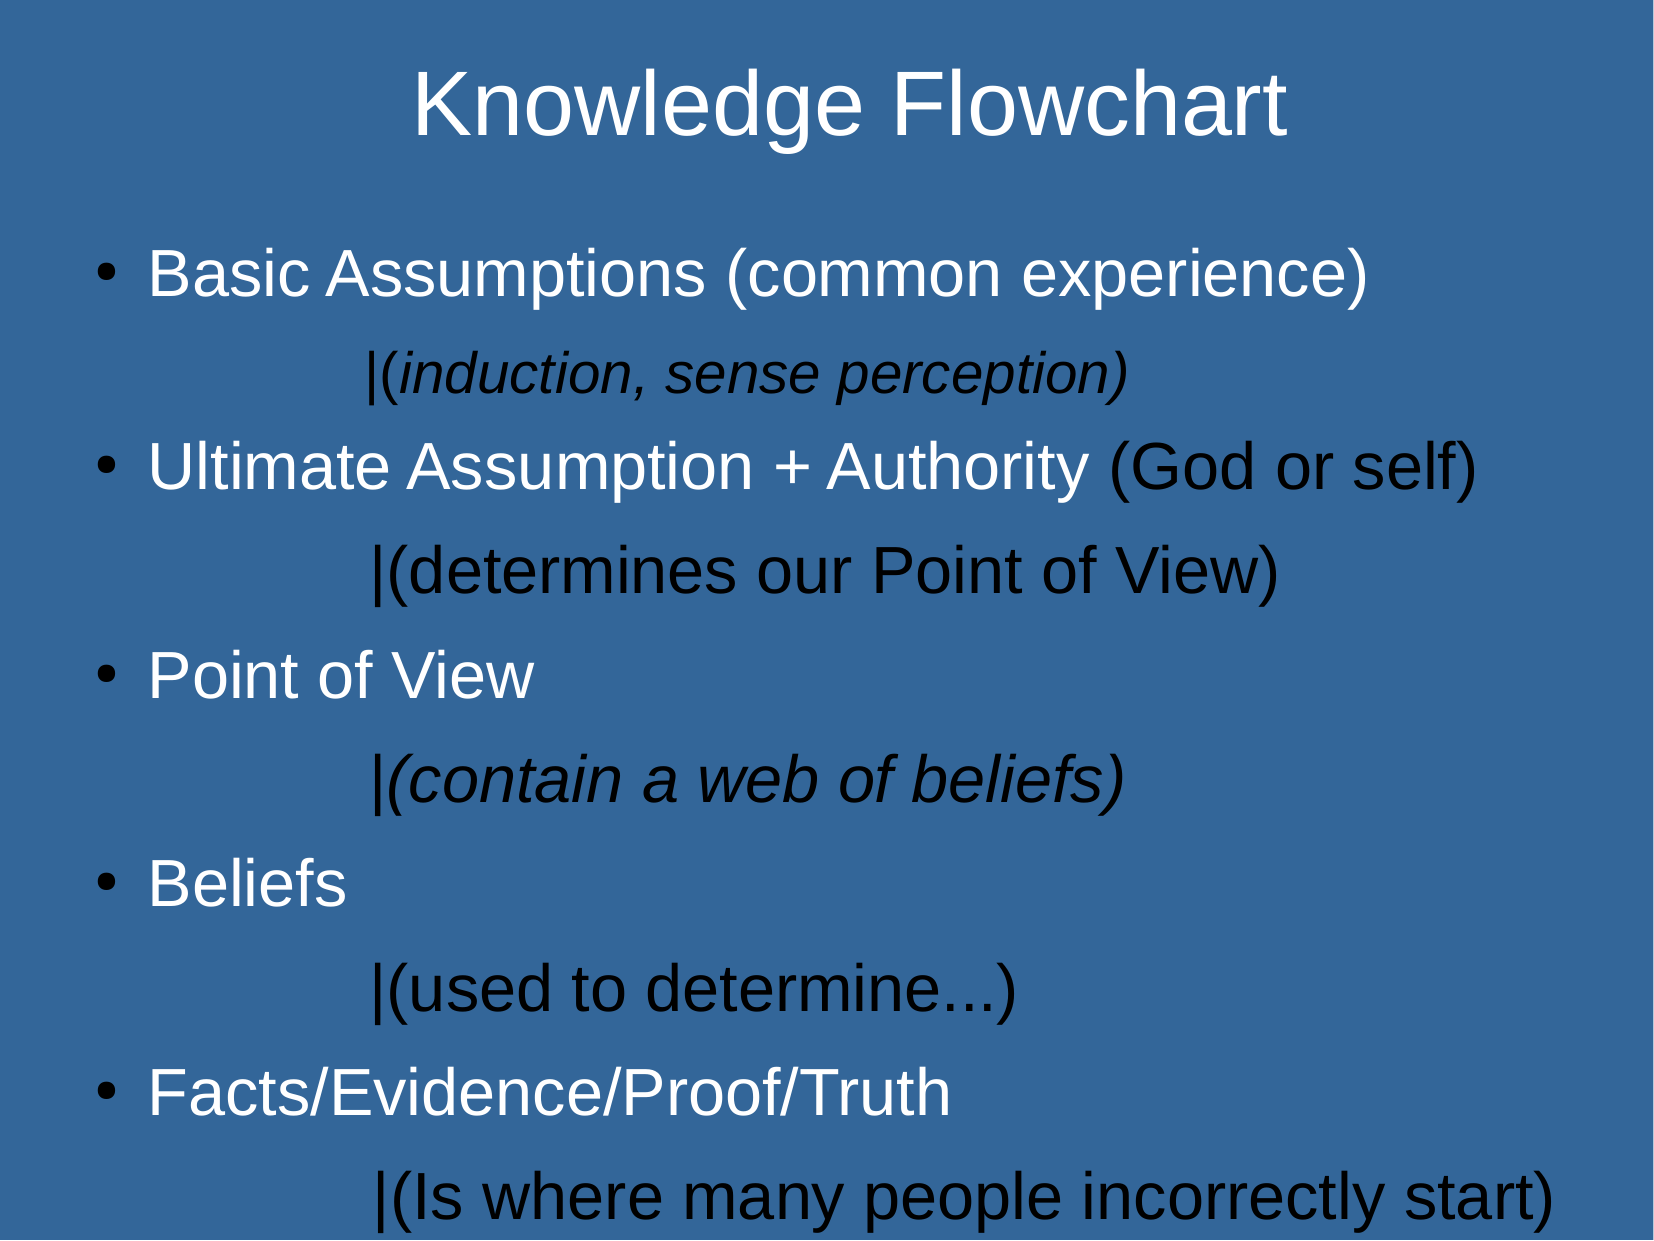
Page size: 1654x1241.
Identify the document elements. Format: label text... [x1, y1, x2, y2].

title Knowledge Flowchart [106, 29, 1595, 178]
list Basic Assumptions (common experience) |(induction, sense perception) Ultimate Assumption + Authority (God or self) |(determines our Point of View) Point of View |(contain a web of beliefs) Beliefs |(used to determine...) Facts/Evidence/Proof/Truth |(Is where many people incorrectly start) [76, 236, 1565, 1235]
